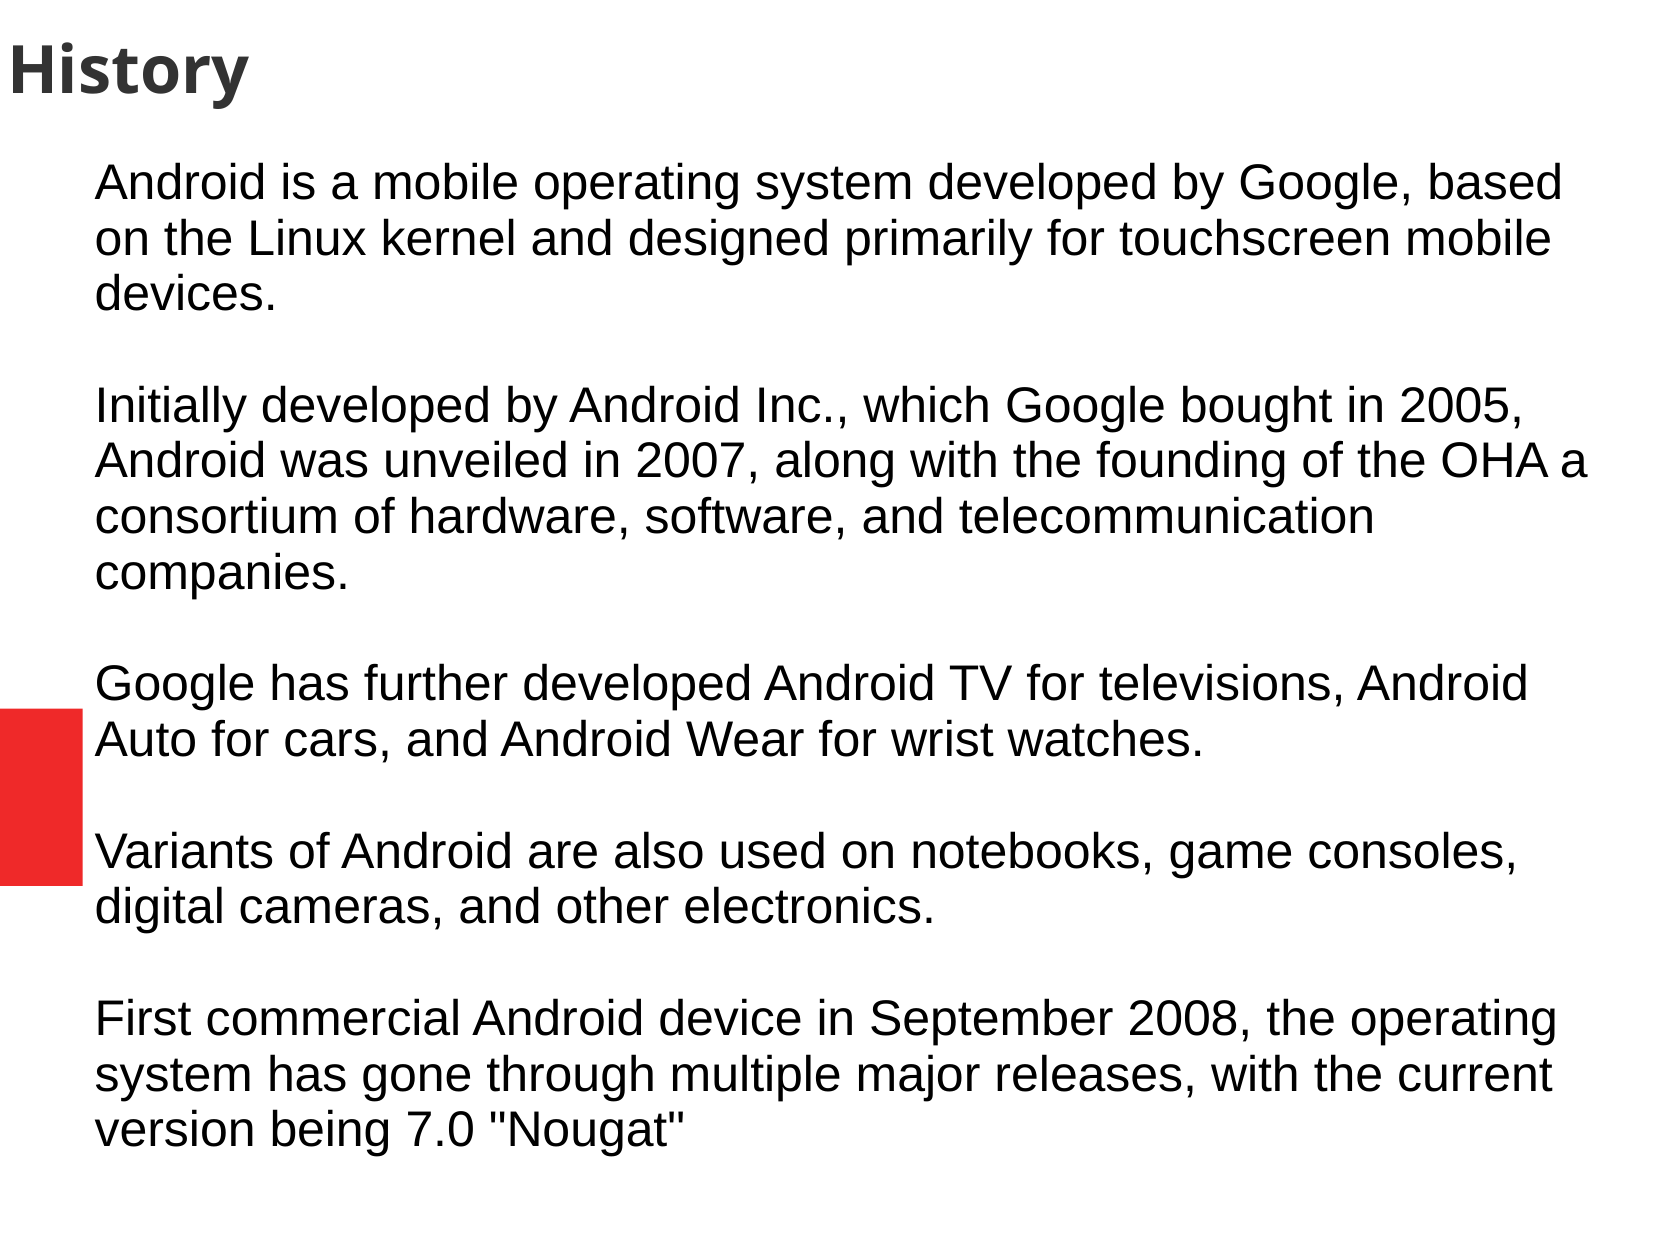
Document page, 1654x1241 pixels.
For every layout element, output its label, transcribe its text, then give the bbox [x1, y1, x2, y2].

title History [7, 2, 1413, 133]
subtitle Android is a mobile operating system developed by Google, based on the Linux kernel and designed primarily for touchscreen mobile devices. Initially developed by Android Inc., which Google bought in 2005, Android was unveiled in 2007, along with the founding of the OHA a consortium of hardware, software, and telecommunication companies. Google has further developed Android TV for televisions, Android Auto for cars, and Android Wear for wrist watches. Variants of Android are also used on notebooks, game consoles, digital cameras, and other electronics. First commercial Android device in September 2008, the operating system has gone through multiple major releases, with the current version being 7.0 "Nougat" [94, 153, 1630, 1205]
